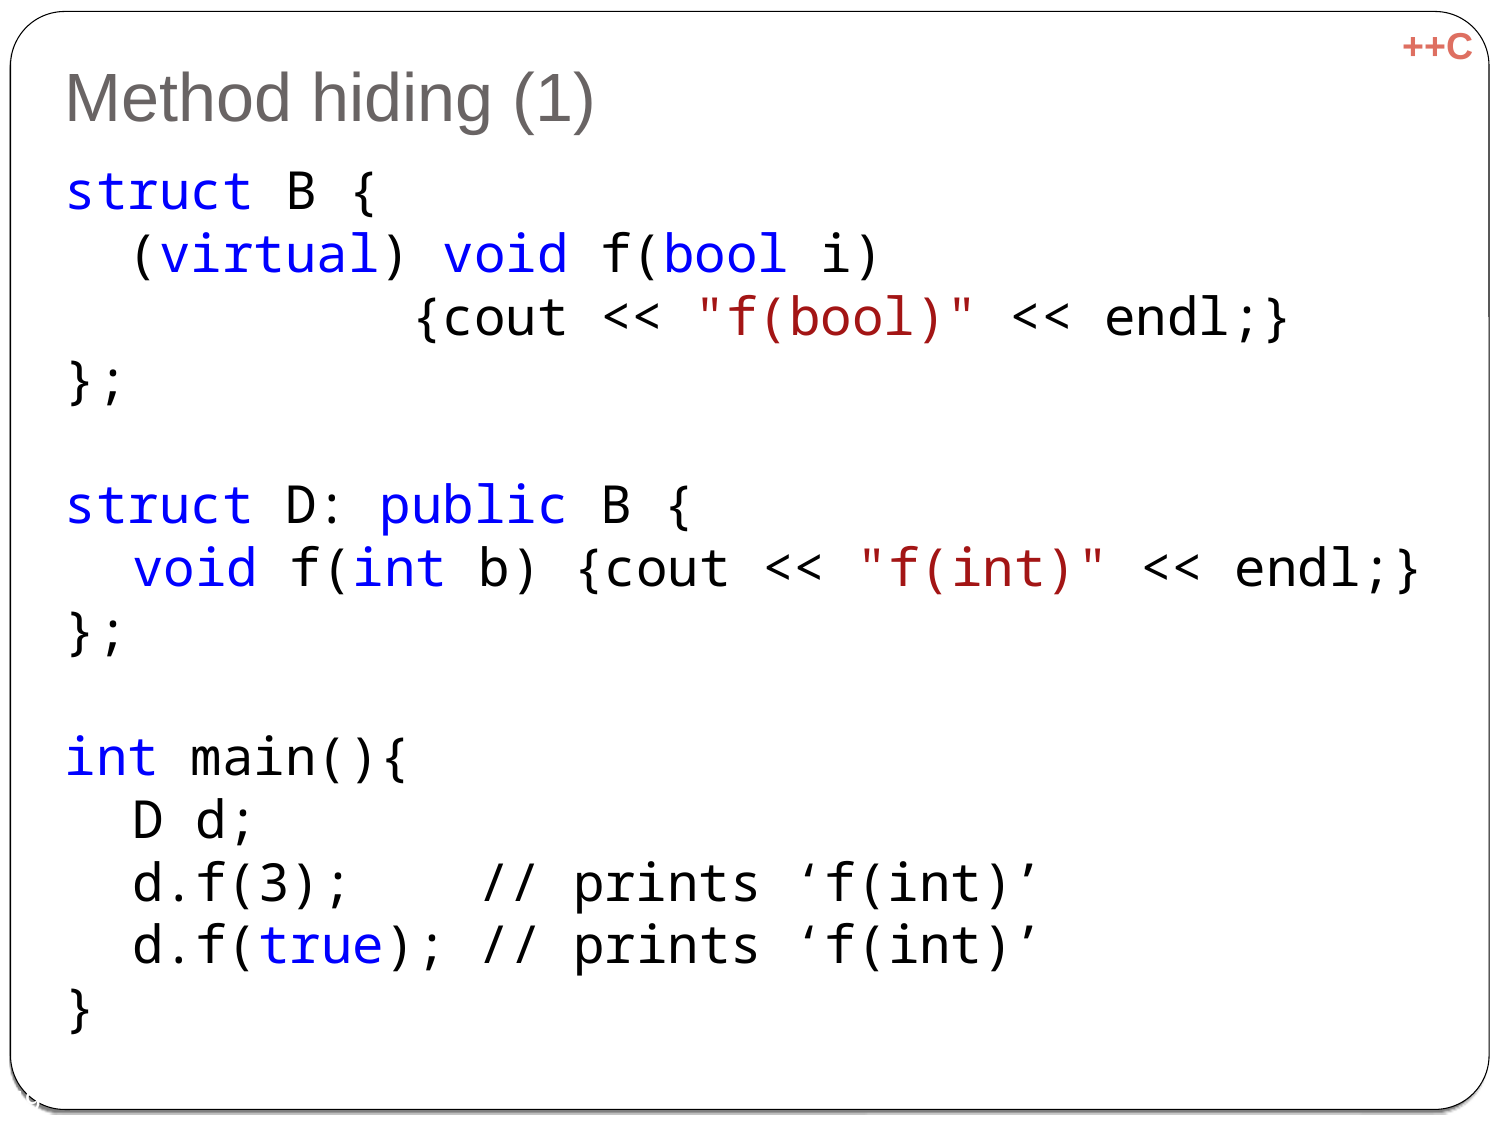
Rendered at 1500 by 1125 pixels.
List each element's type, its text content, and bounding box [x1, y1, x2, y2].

title Method hiding (1) [50, 45, 1450, 149]
slide_number <number> [0, 1074, 50, 1125]
list struct B { (virtual) void f(bool i) {cout << "f(bool)" << endl;} }; struct D: public B { void f(int b) {cout << "f(int)" << endl;} }; int main(){ D d; d.f(3); // prints ‘f(int)’ d.f(true); // prints ‘f(int)’ } [50, 149, 1450, 1088]
